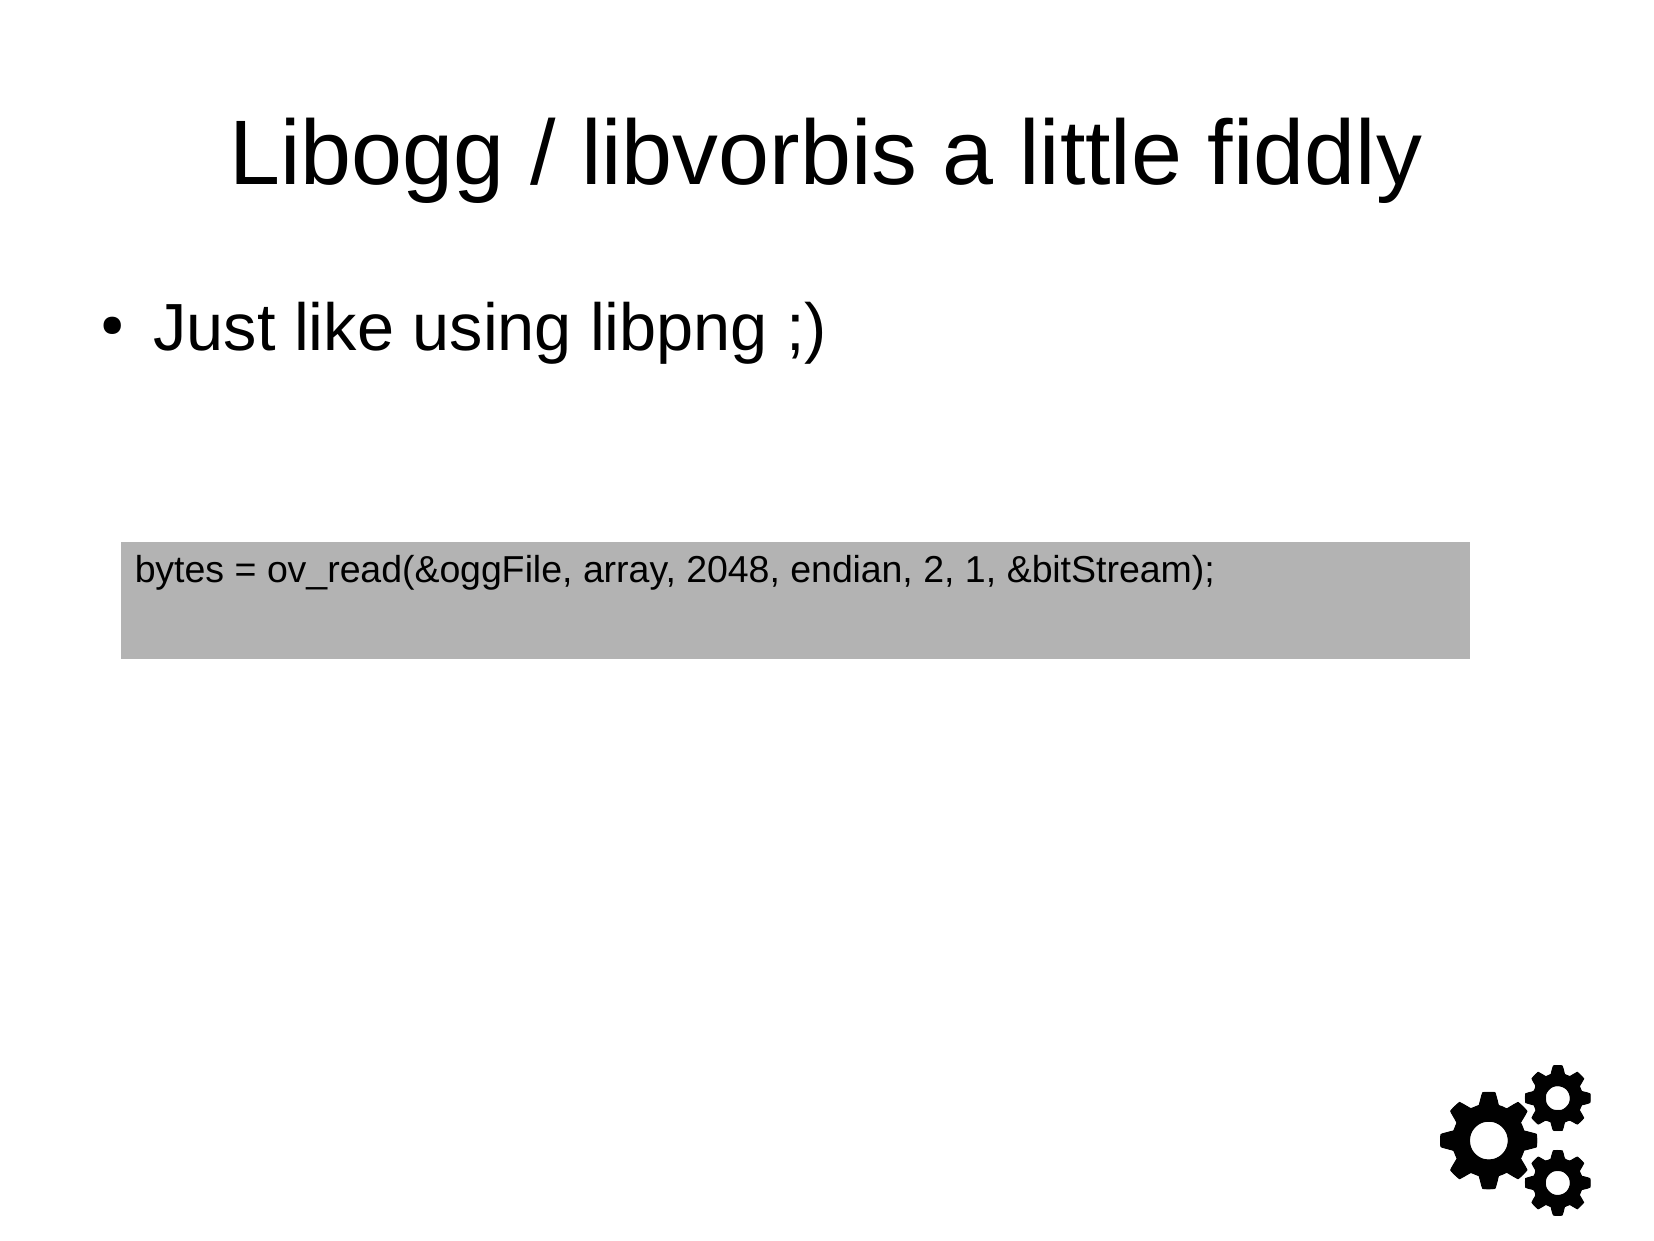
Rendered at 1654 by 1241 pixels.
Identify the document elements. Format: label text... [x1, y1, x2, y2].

list Just like using libpng ;) [82, 290, 1571, 1010]
title Libogg / libvorbis a little fiddly [82, 49, 1571, 257]
table_header bytes = ov_read(&oggFile, array, 2048, endian, 2, 1, &bitStream); [121, 542, 1470, 659]
picture [1440, 1065, 1591, 1216]
